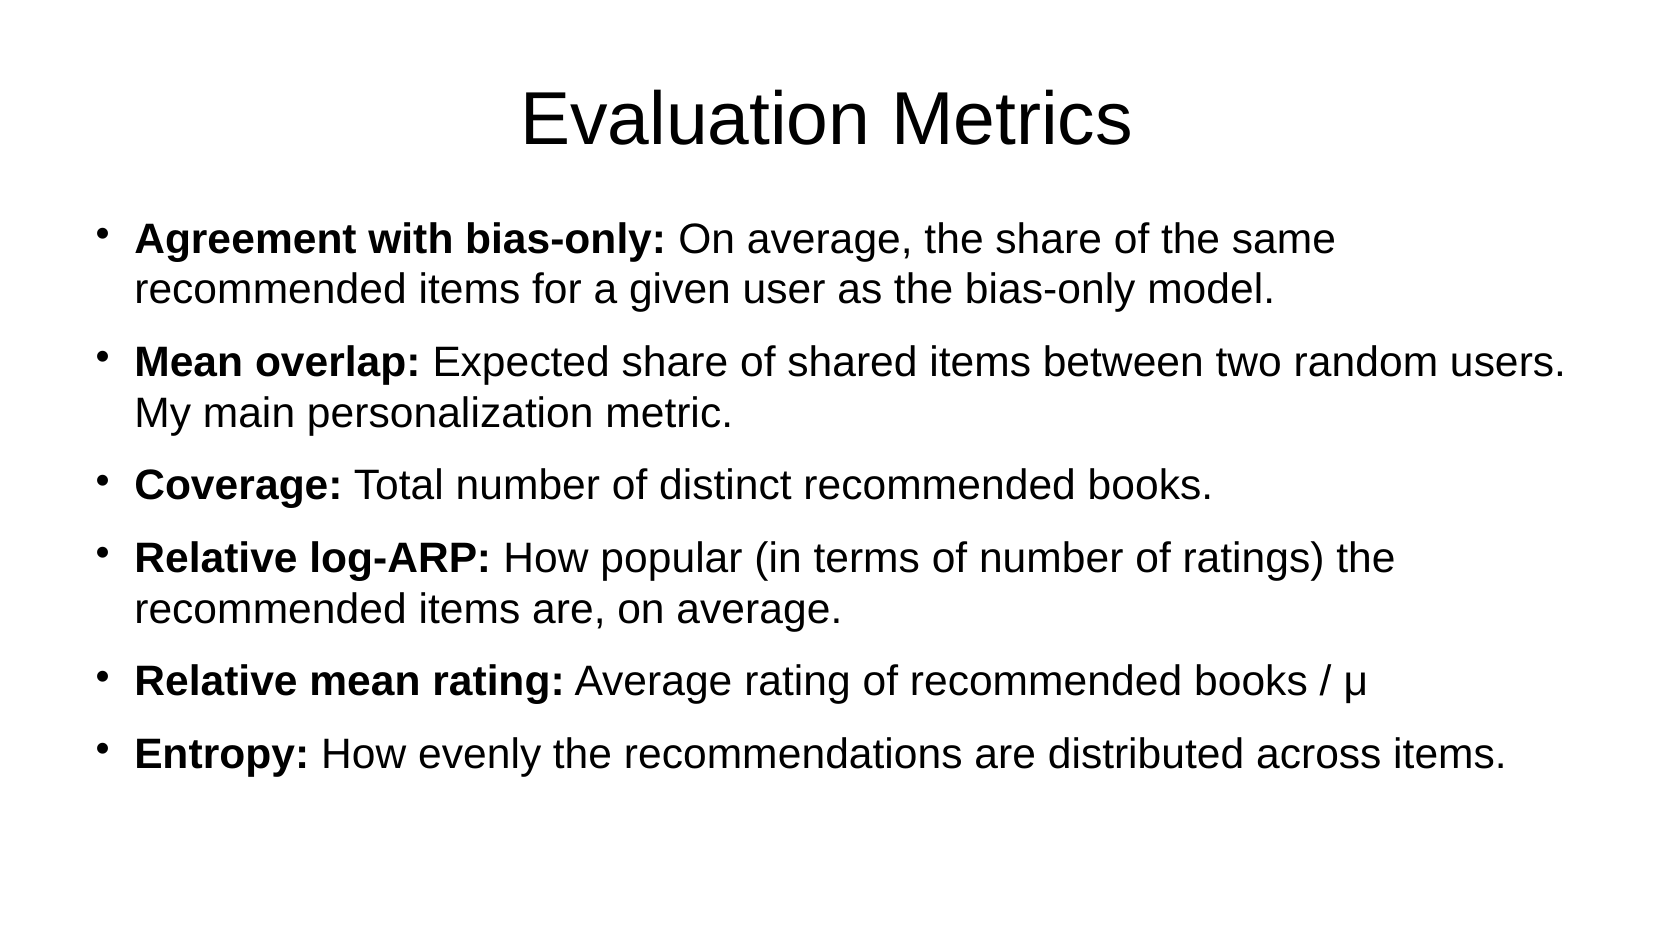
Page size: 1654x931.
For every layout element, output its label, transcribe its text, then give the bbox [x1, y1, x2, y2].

list Agreement with bias-only: On average, the share of the same recommended items for a given user as the bias-only model. Mean overlap: Expected share of shared items between two random users. My main personalization metric. Coverage: Total number of distinct recommended books. Relative log-ARP: How popular (in terms of number of ratings) the recommended items are, on average. Relative mean rating: Average rating of recommended books / μ Entropy: How evenly the recommendations are distributed across items. [82, 210, 1571, 788]
title Evaluation Metrics [82, 36, 1571, 193]
